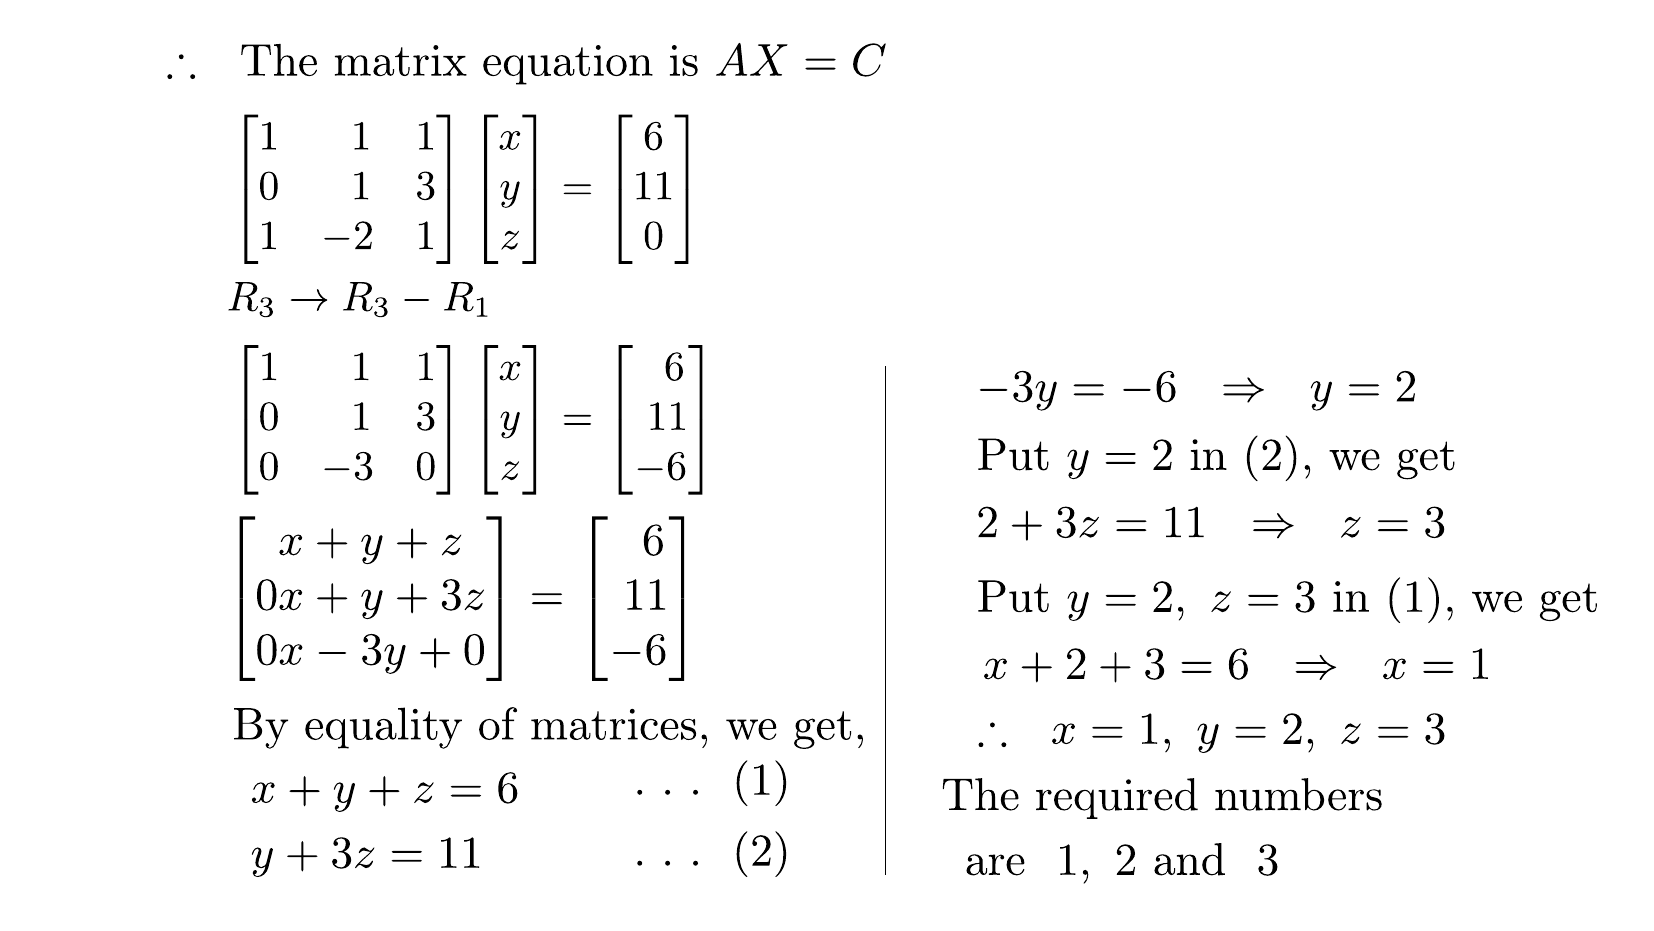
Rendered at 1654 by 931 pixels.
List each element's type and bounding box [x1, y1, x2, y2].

text_box [168, 27, 886, 85]
text_box [232, 114, 689, 264]
text_box [251, 837, 480, 878]
text_box [228, 282, 488, 318]
text_box [978, 506, 1445, 541]
subtitle [47, 35, 1607, 898]
subtitle [378, 65, 386, 74]
text_box [966, 843, 1278, 884]
text_box [251, 772, 518, 812]
subtitle [611, 65, 622, 74]
text_box [227, 516, 685, 681]
text_box [635, 760, 787, 807]
text_box [232, 345, 703, 495]
text_box [978, 577, 1597, 624]
text_box [635, 831, 787, 878]
text_box [978, 713, 1445, 754]
text_box [234, 707, 863, 749]
text_box [942, 778, 1382, 819]
text_box [978, 435, 1455, 482]
subtitle [508, 65, 519, 74]
subtitle [858, 65, 878, 75]
subtitle [558, 65, 566, 74]
text_box [984, 648, 1488, 683]
subtitle [535, 65, 544, 74]
text_box [978, 370, 1415, 411]
